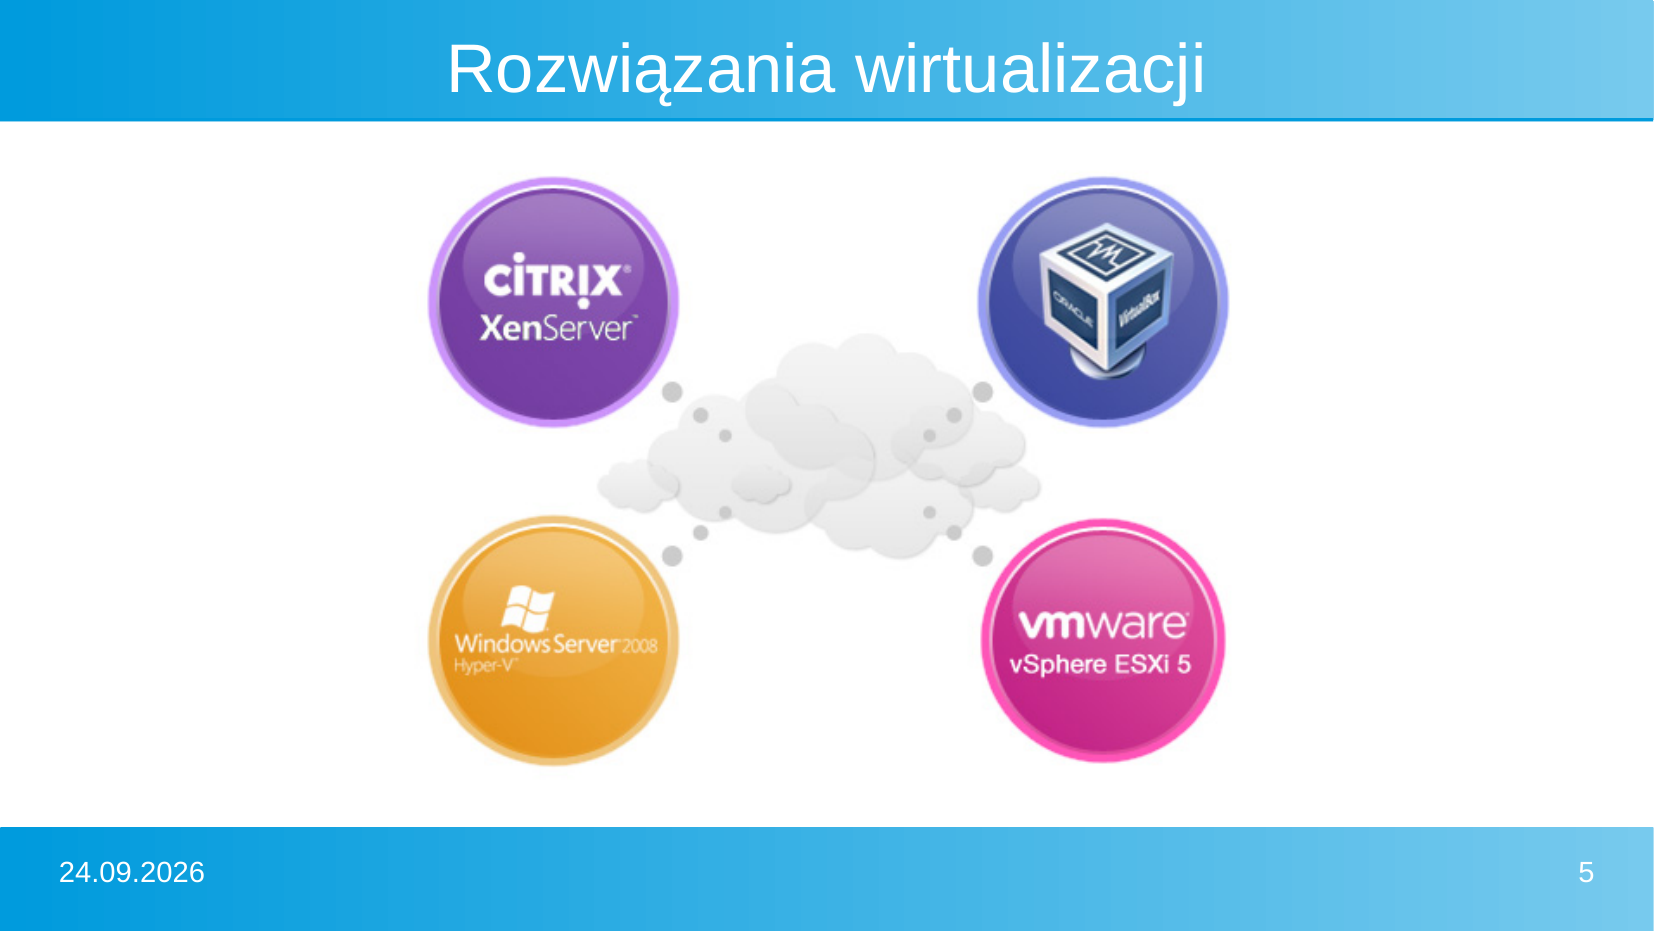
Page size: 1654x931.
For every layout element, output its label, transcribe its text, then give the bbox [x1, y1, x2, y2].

picture [388, 130, 1266, 812]
title Rozwiązania wirtualizacji [59, 29, 1595, 108]
